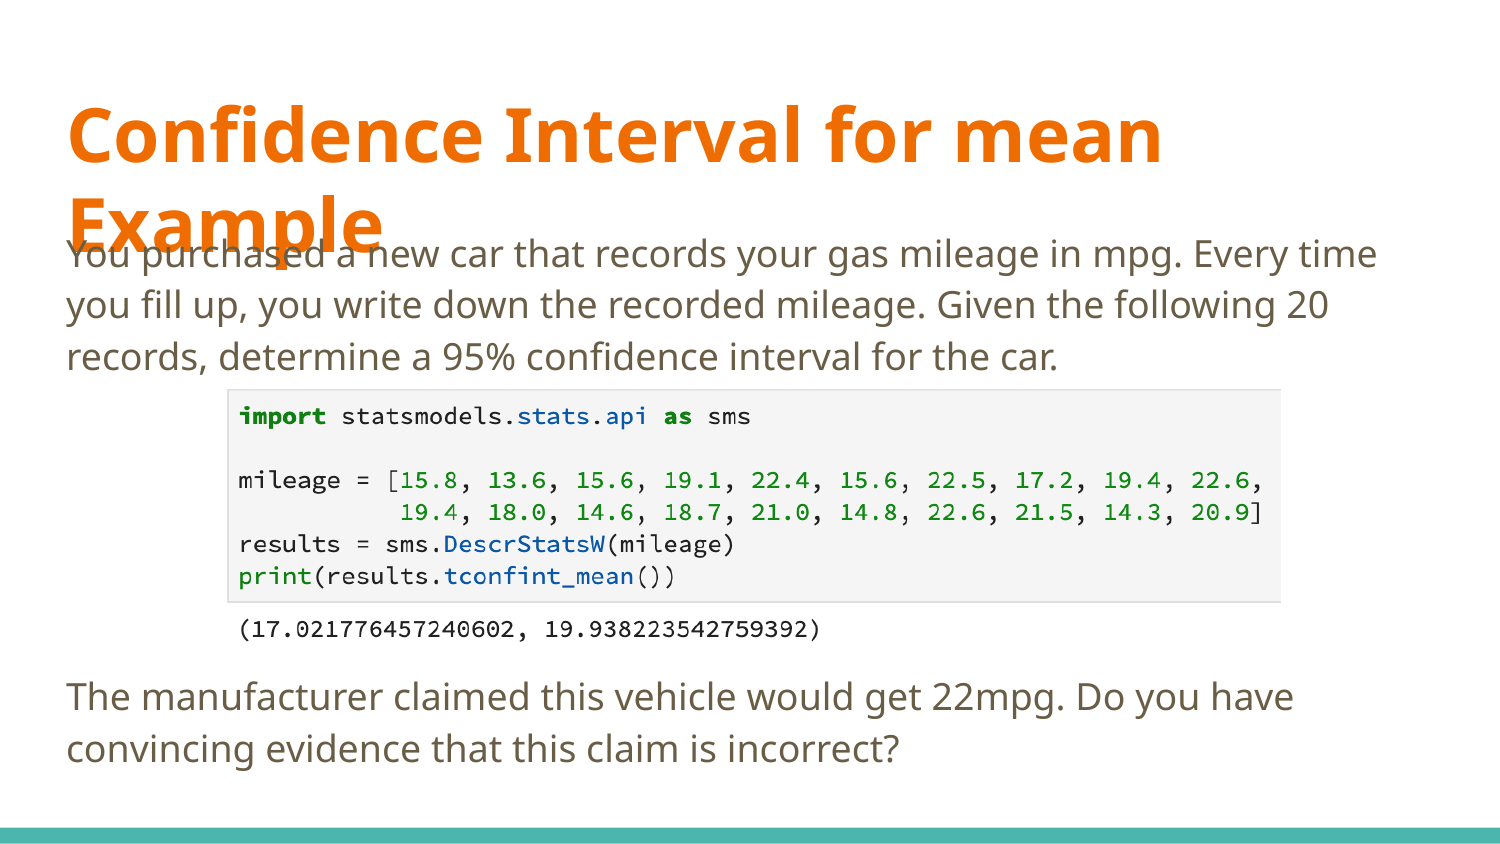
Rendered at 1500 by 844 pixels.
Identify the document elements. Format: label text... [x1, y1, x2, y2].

picture [219, 375, 1281, 657]
title Confidence Interval for mean Example [51, 72, 1449, 189]
list You purchased a new car that records your gas mileage in mpg. Every time you fill up, you write down the recorded mileage. Given the following 20 records, determine a 95% confidence interval for the car. The manufacturer claimed this vehicle would get 22mpg. Do you have convincing evidence that this claim is incorrect? [51, 207, 1449, 750]
